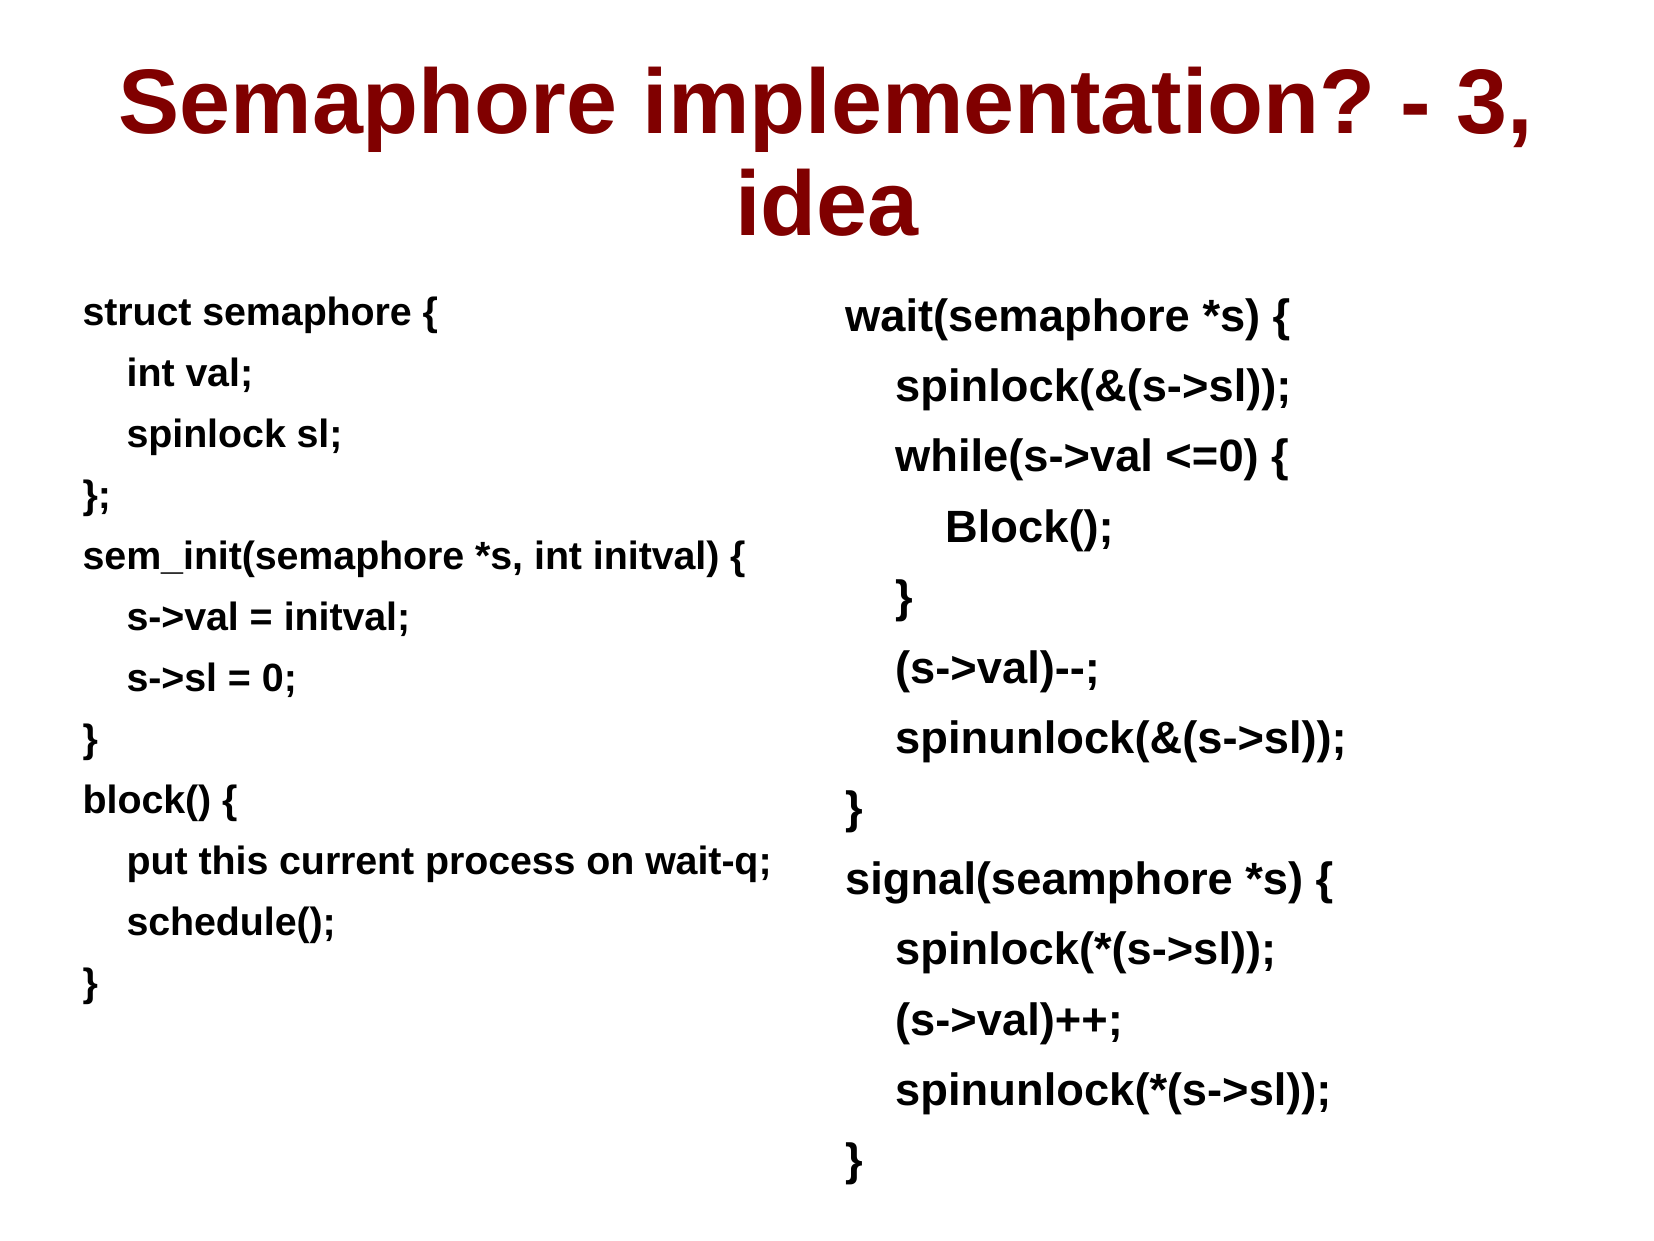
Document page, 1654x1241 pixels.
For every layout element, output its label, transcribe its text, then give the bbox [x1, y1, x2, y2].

title Semaphore implementation? - 3, idea [82, 49, 1571, 257]
list struct semaphore { int val; spinlock sl; }; sem_init(semaphore *s, int initval) { s->val = initval; s->sl = 0; } block() { put this current process on wait-q; schedule(); } [82, 290, 809, 1010]
list wait(semaphore *s) { spinlock(&(s->sl)); while(s->val <=0) { Block(); } (s->val)--; spinunlock(&(s->sl)); } signal(seamphore *s) { spinlock(*(s->sl)); (s->val)++; spinunlock(*(s->sl)); } [845, 290, 1595, 1193]
